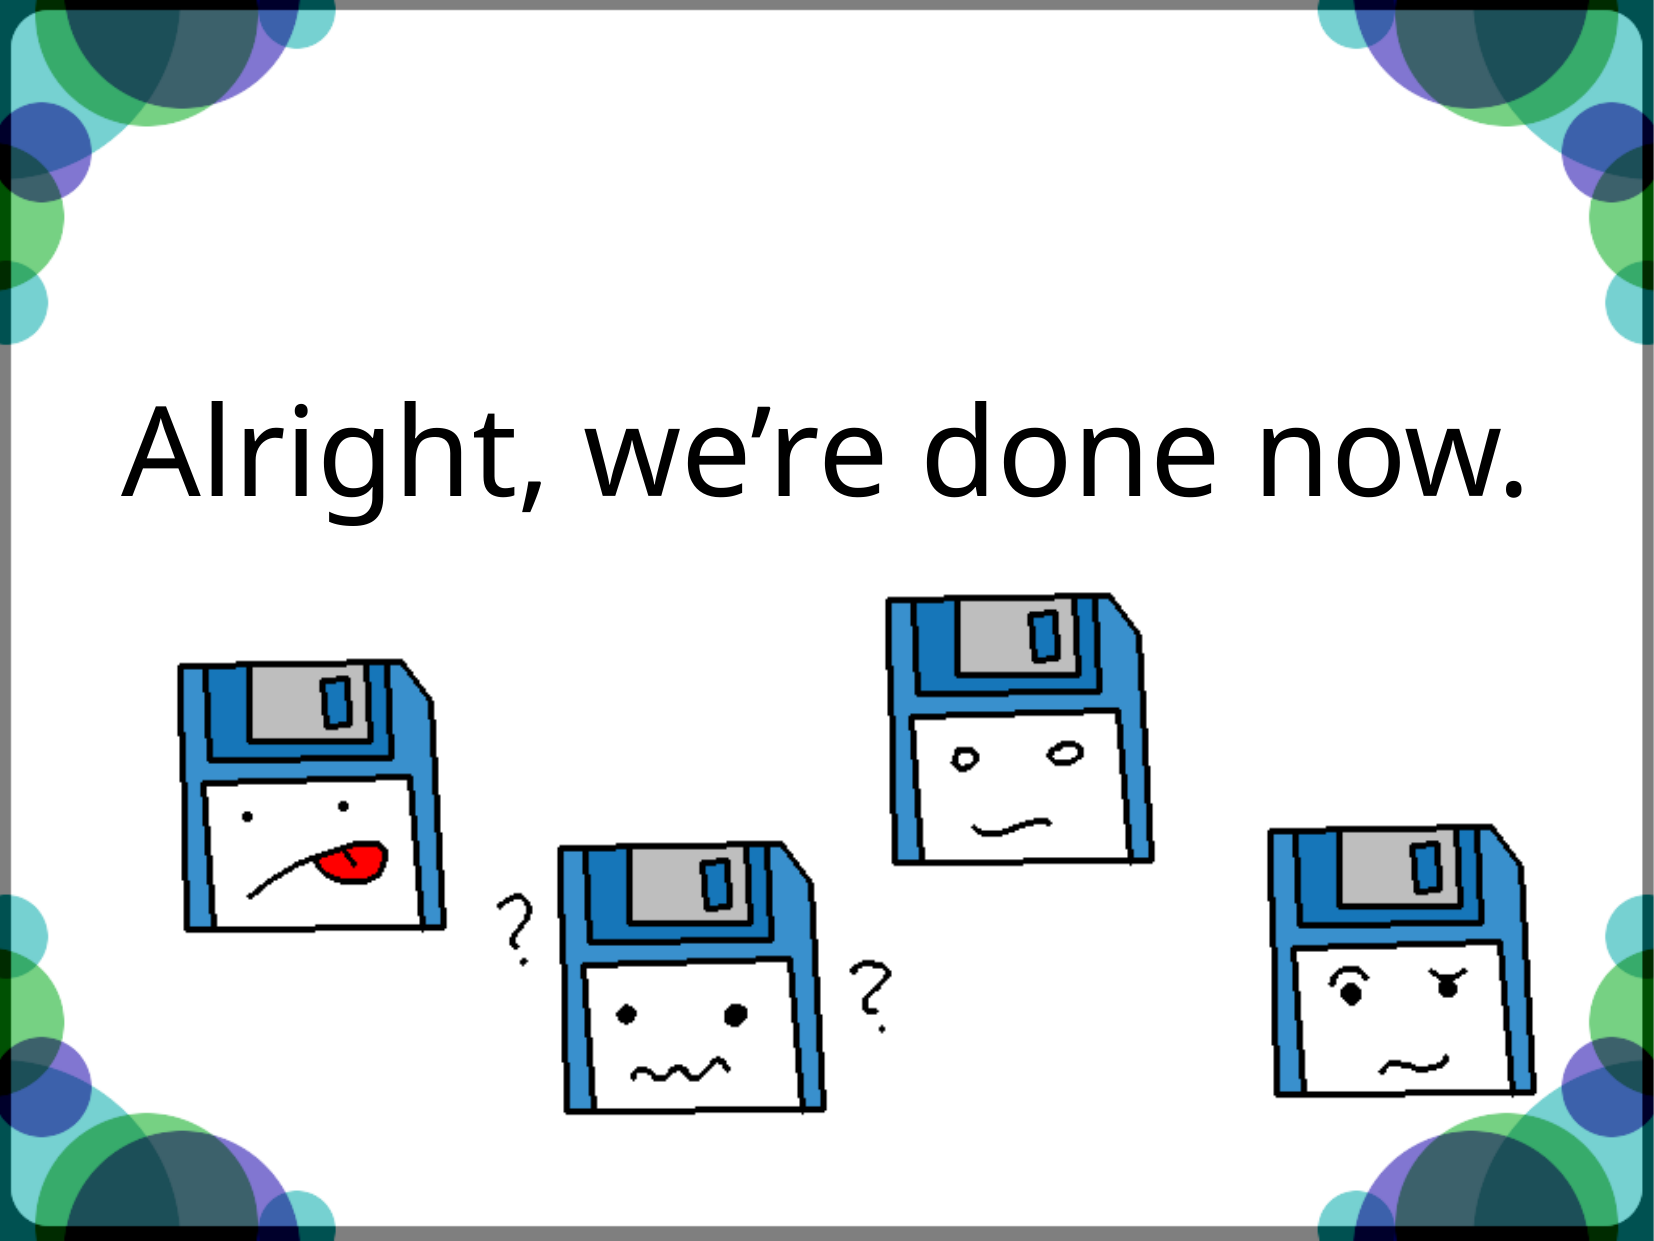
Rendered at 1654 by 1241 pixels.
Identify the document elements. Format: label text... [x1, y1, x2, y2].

title Alright, we’re done now. [82, 344, 1571, 552]
picture [0, 0, 1654, 1241]
